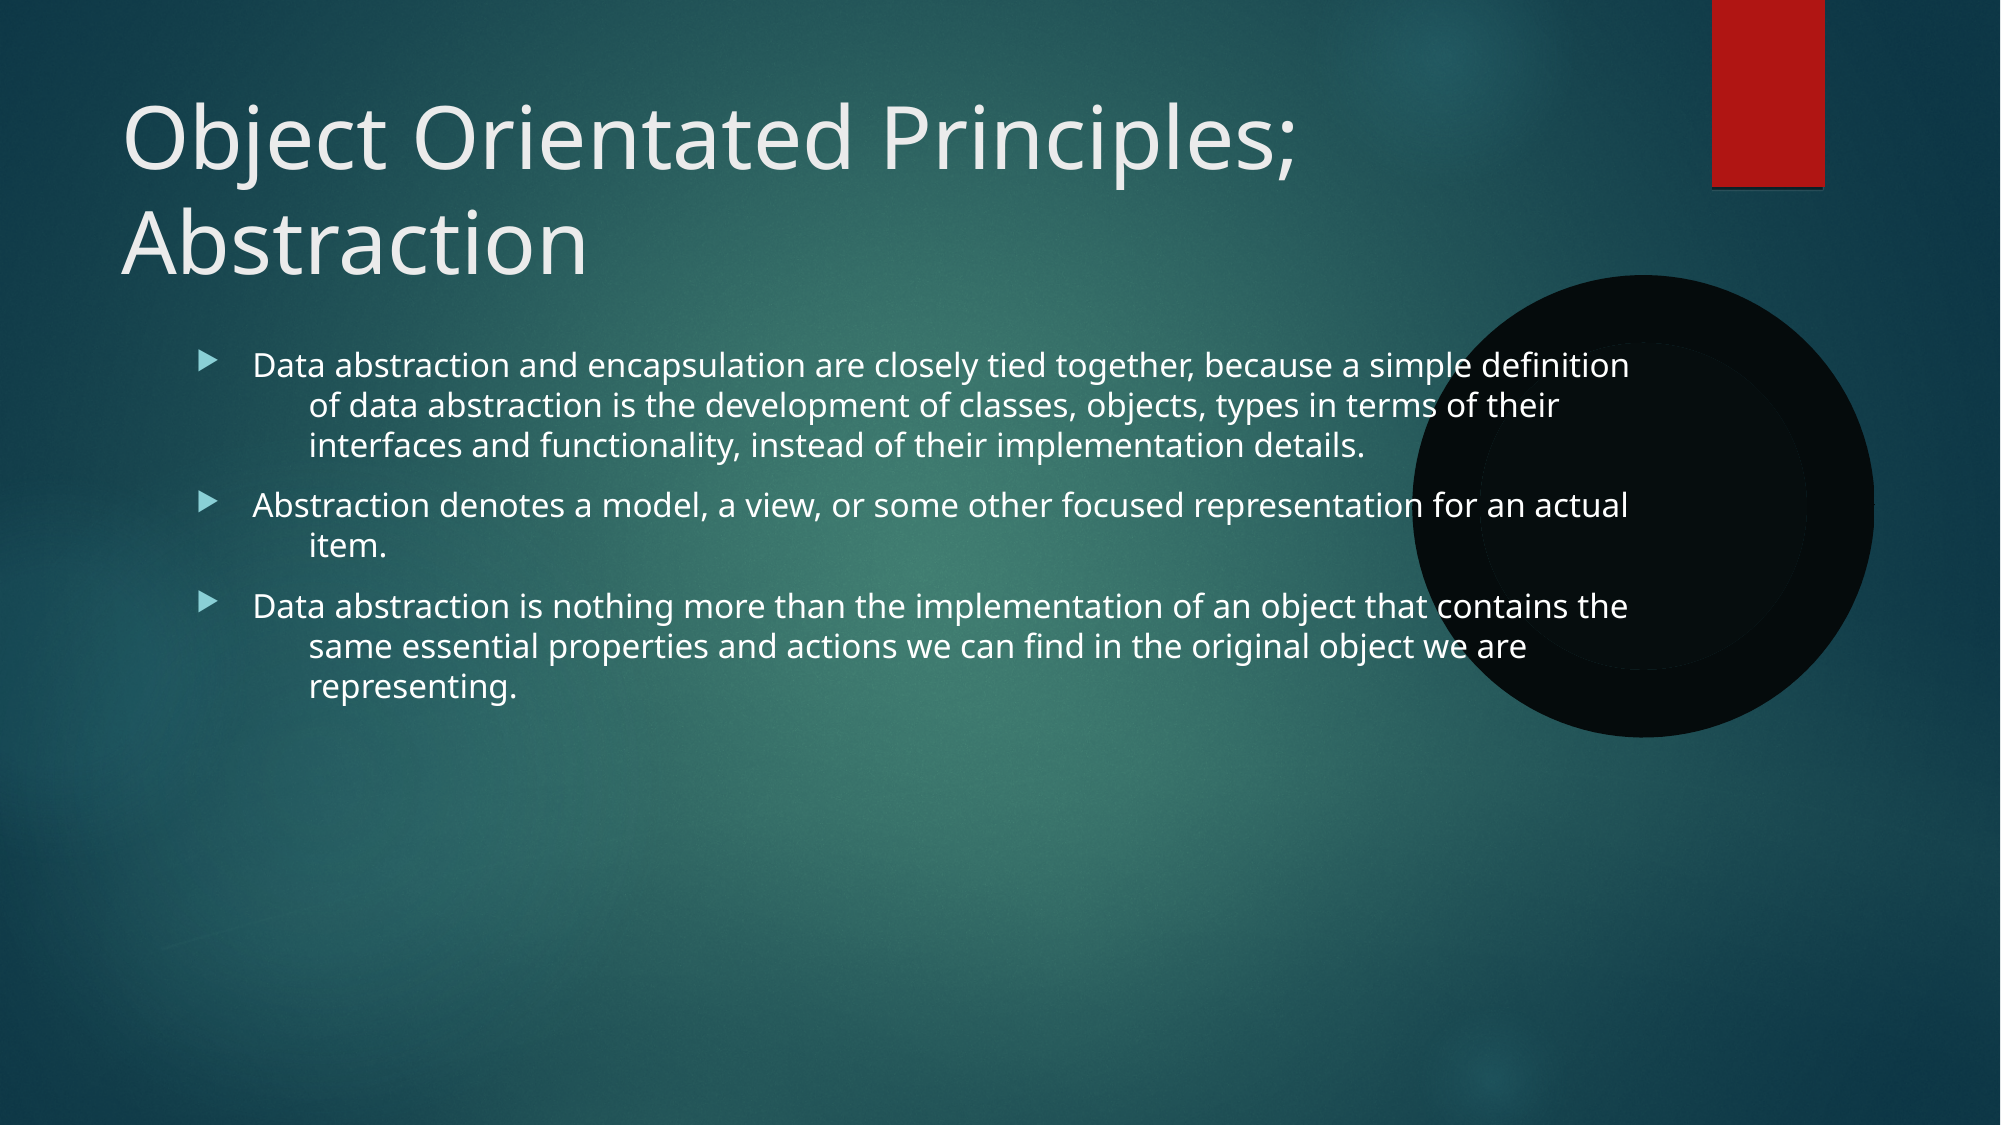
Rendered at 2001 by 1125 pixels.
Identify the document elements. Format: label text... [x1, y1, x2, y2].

list Data abstraction and encapsulation are closely tied together, because a simple definition of data abstraction is the development of classes, objects, types in terms of their interfaces and functionality, instead of their implementation details. Abstraction denotes a model, a view, or some other focused representation for an actual item. Data abstraction is nothing more than the implementation of an object that contains the same essential properties and actions we can find in the original object we are representing. [181, 336, 1649, 1026]
title Object Orientated Principles; Abstraction [106, 74, 1649, 305]
